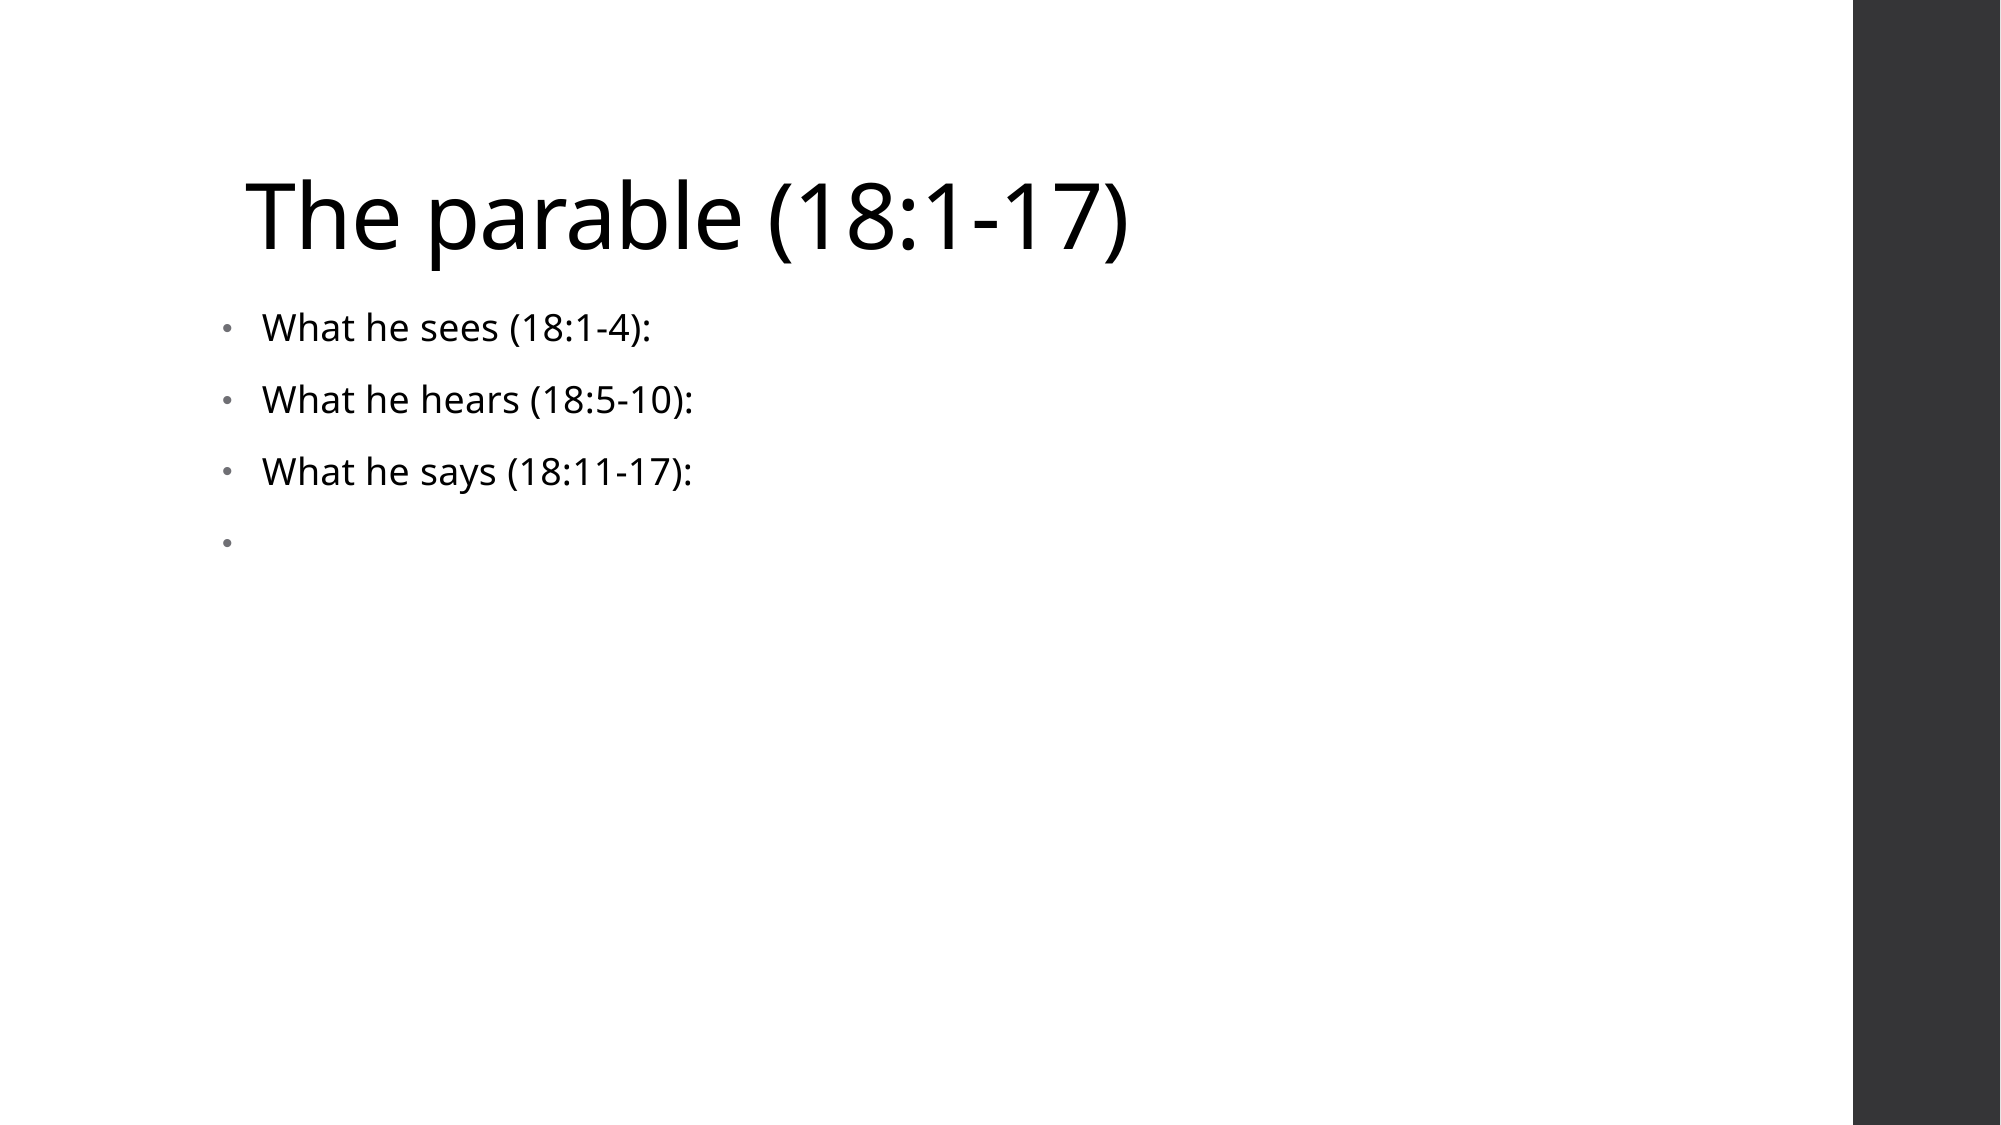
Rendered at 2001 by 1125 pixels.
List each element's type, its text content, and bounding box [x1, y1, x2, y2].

list What he sees (18:1-4): What he hears (18:5-10): What he says (18:11-17): [206, 299, 1617, 1014]
title The parable (18:1-17) [206, 60, 1797, 278]
